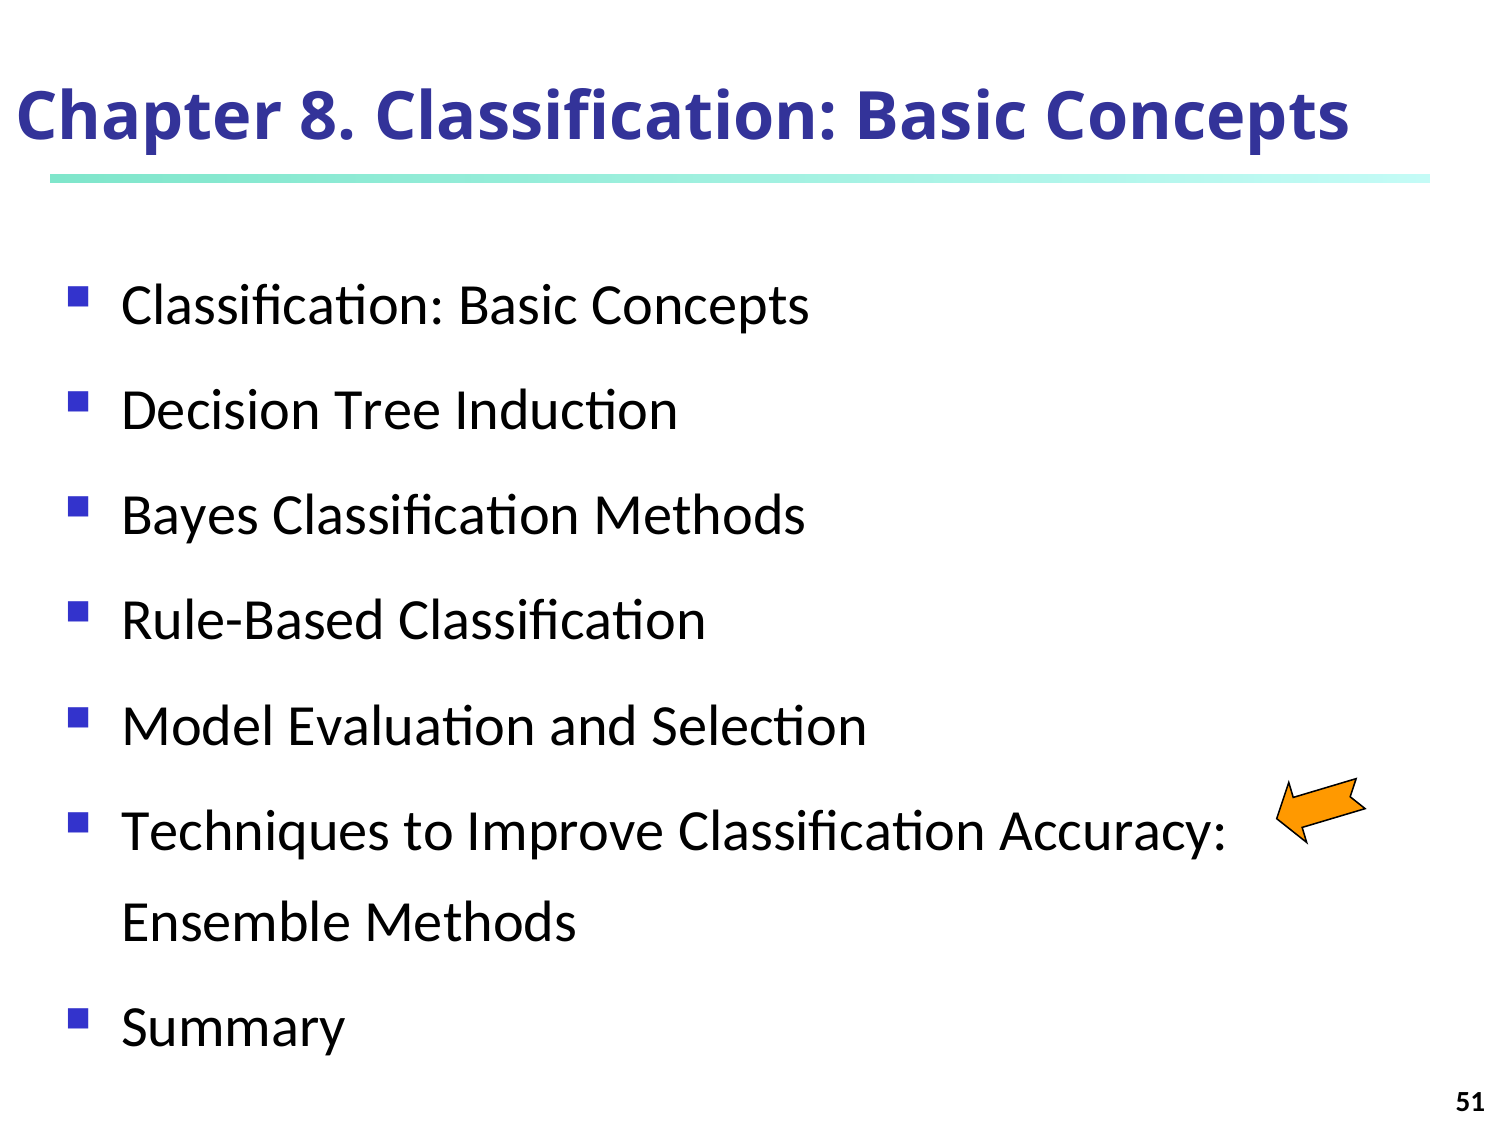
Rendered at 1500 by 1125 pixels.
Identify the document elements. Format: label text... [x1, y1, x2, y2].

list Classification: Basic Concepts Decision Tree Induction Bayes Classification Methods Rule-Based Classification Model Evaluation and Selection Techniques to Improve Classification Accuracy: Ensemble Methods Summary [49, 237, 1425, 1075]
title Chapter 8. Classification: Basic Concepts [0, 62, 1500, 163]
text_box <number> [1187, 1062, 1500, 1125]
text_box [1276, 778, 1366, 843]
